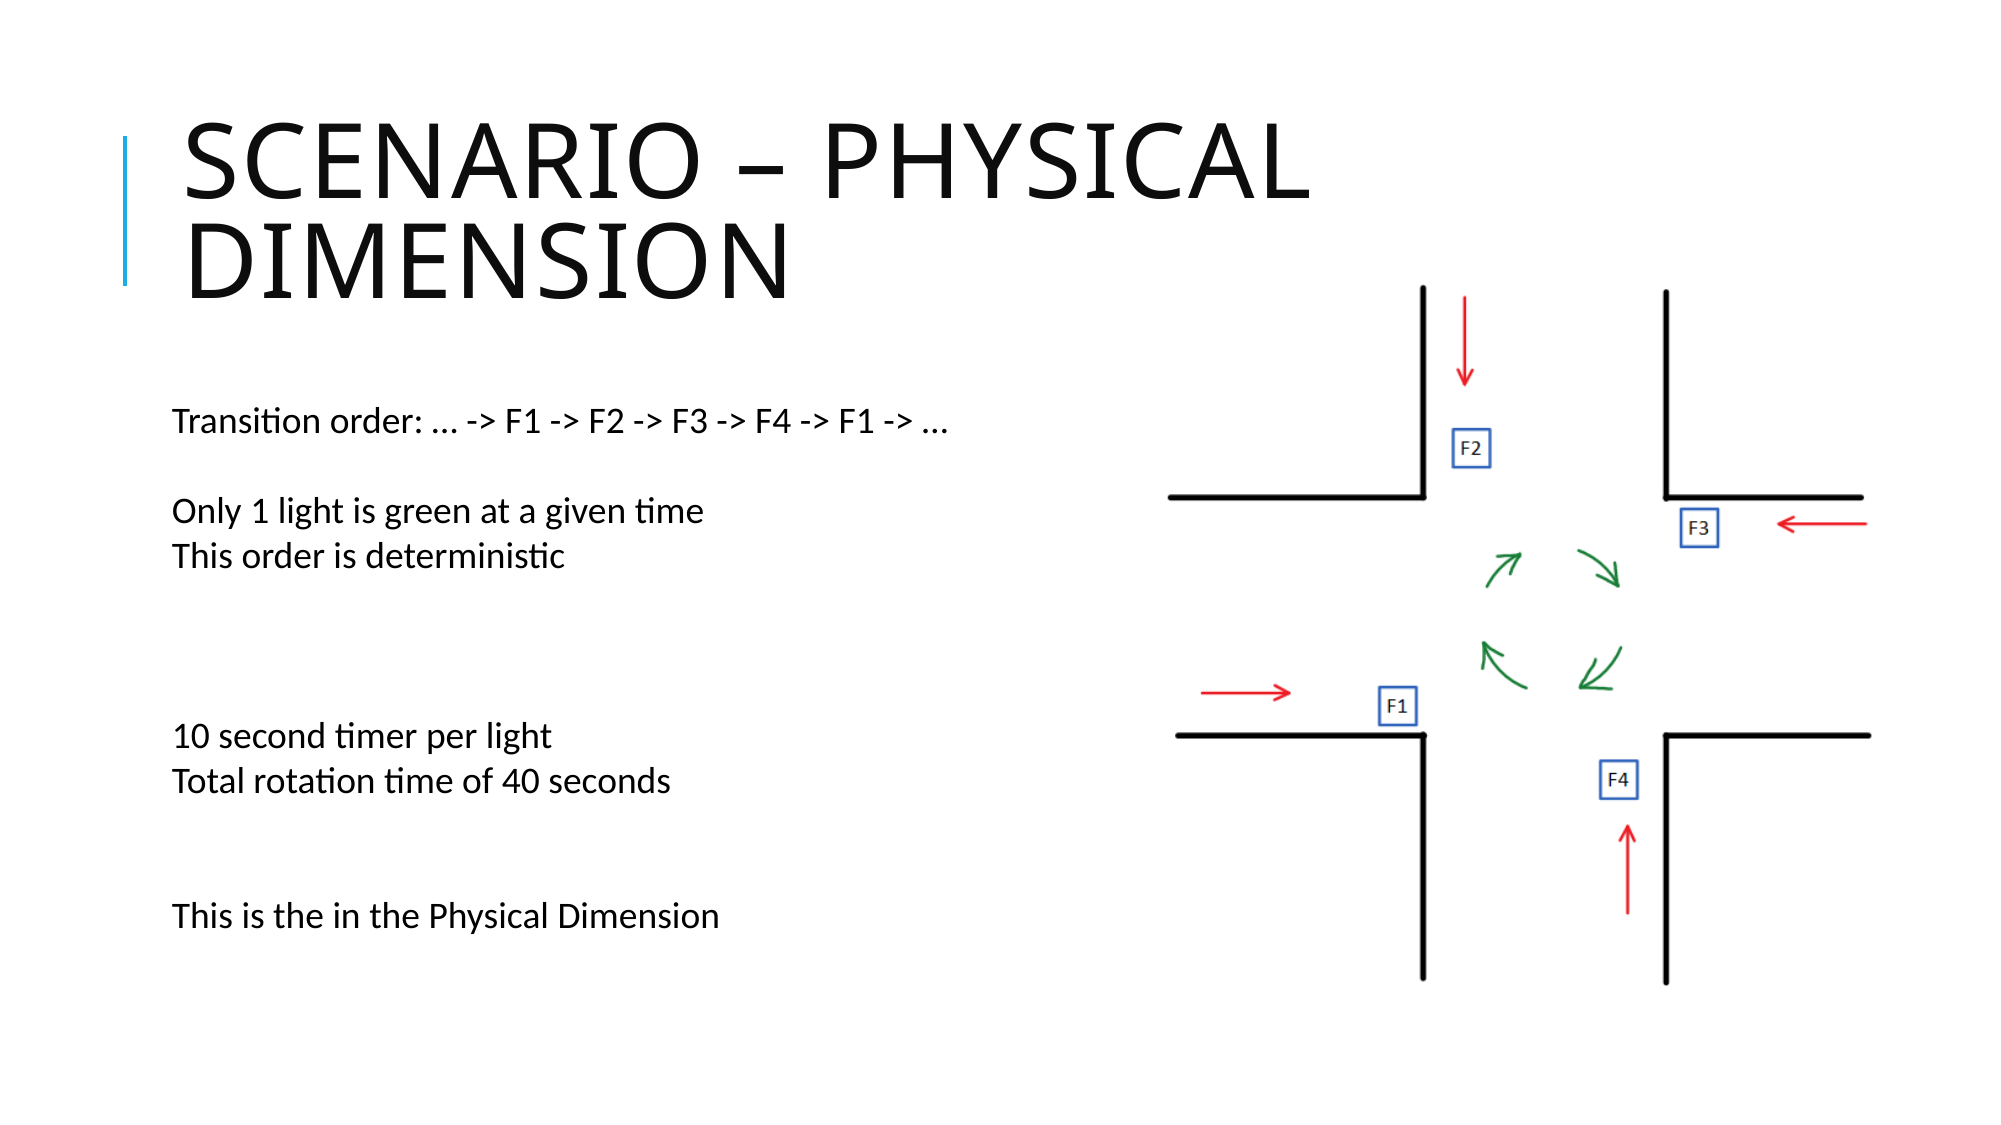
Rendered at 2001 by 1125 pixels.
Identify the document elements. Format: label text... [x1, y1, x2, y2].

picture [1163, 277, 1896, 994]
title Scenario – Physical Dimension [168, 96, 1763, 343]
text_box Transition order: … -> F1 -> F2 -> F3 -> F4 -> F1 -> … Only 1 light is green at a given time This order is deterministic 10 second timer per light Total rotation time of 40 seconds This is the in the Physical Dimension [156, 388, 972, 949]
